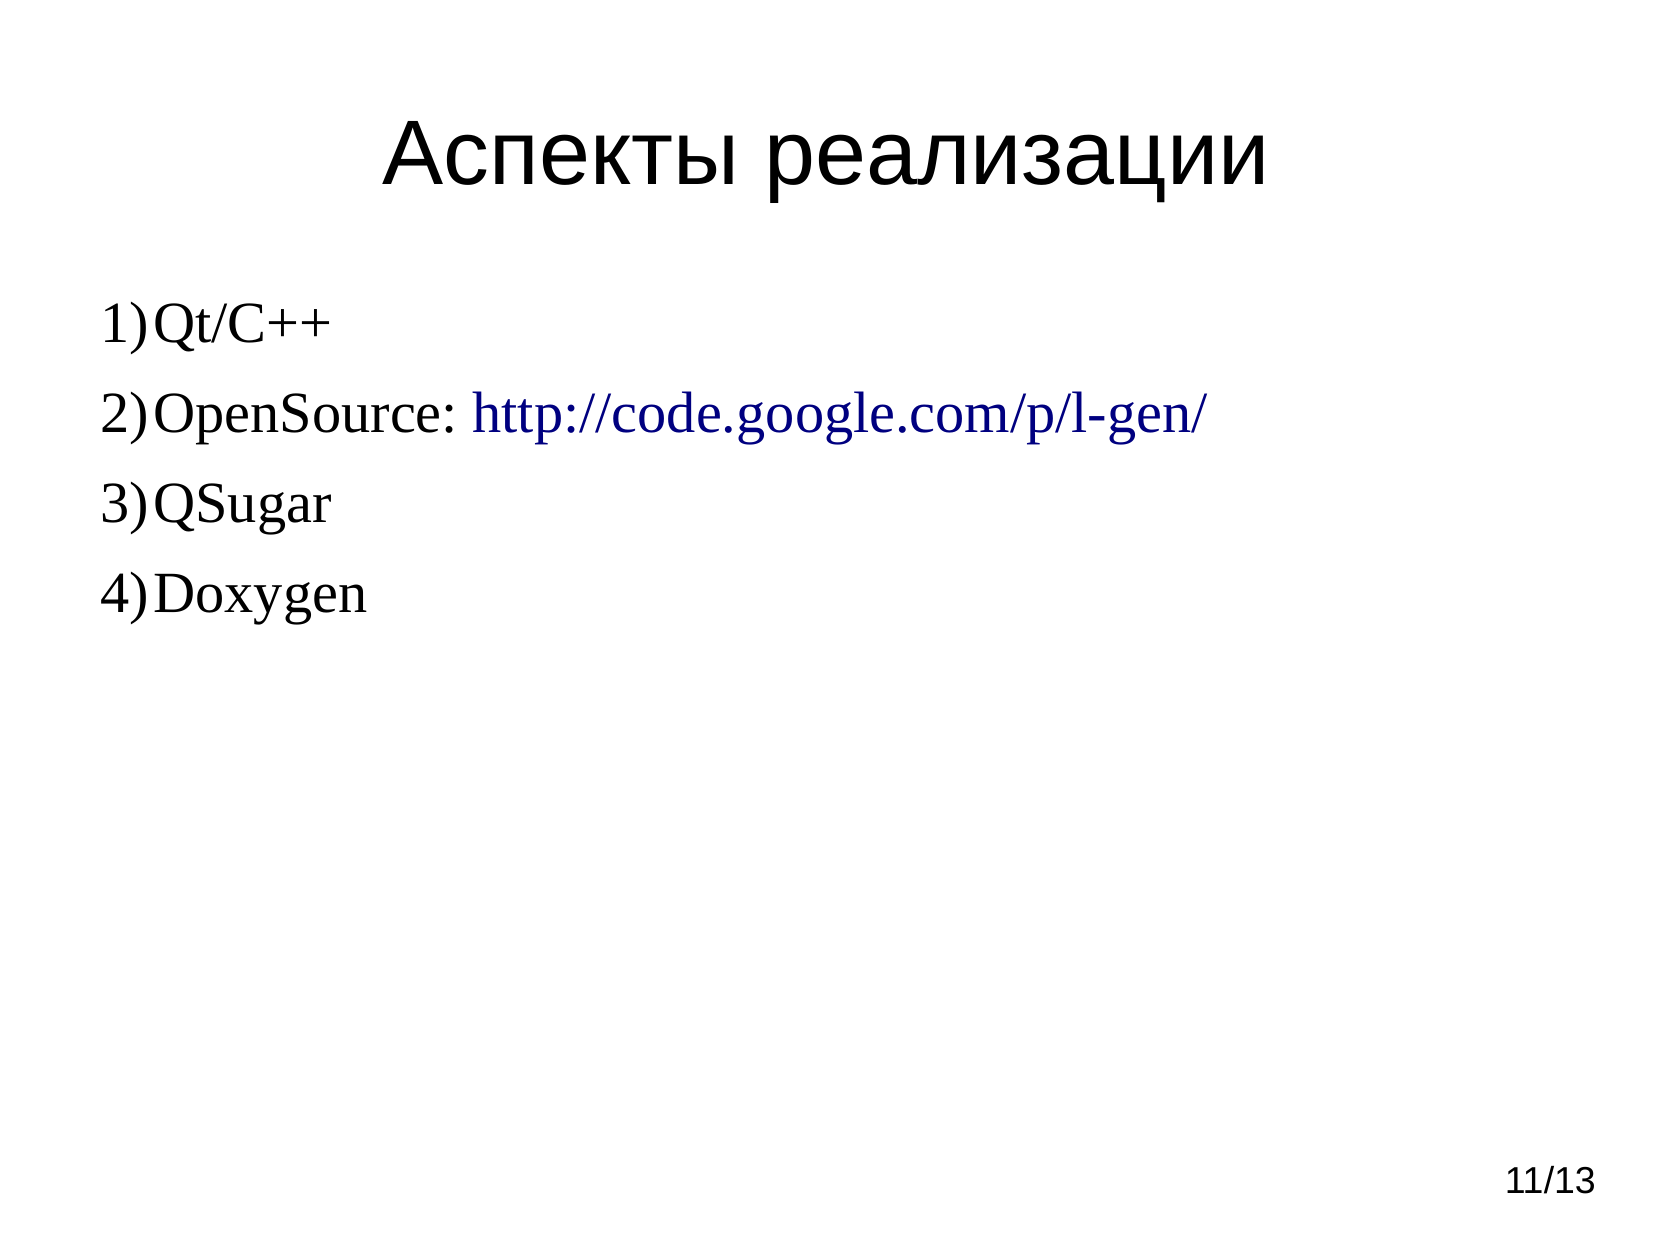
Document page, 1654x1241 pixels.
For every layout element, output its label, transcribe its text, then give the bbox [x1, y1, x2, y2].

text_box <номер>/13 [1476, 1151, 1625, 1241]
title Аспекты реализации [82, 49, 1571, 257]
list Qt/C++ OpenSource: http://code.google.com/p/l-gen/ QSugar Doxygen [82, 290, 1571, 1109]
